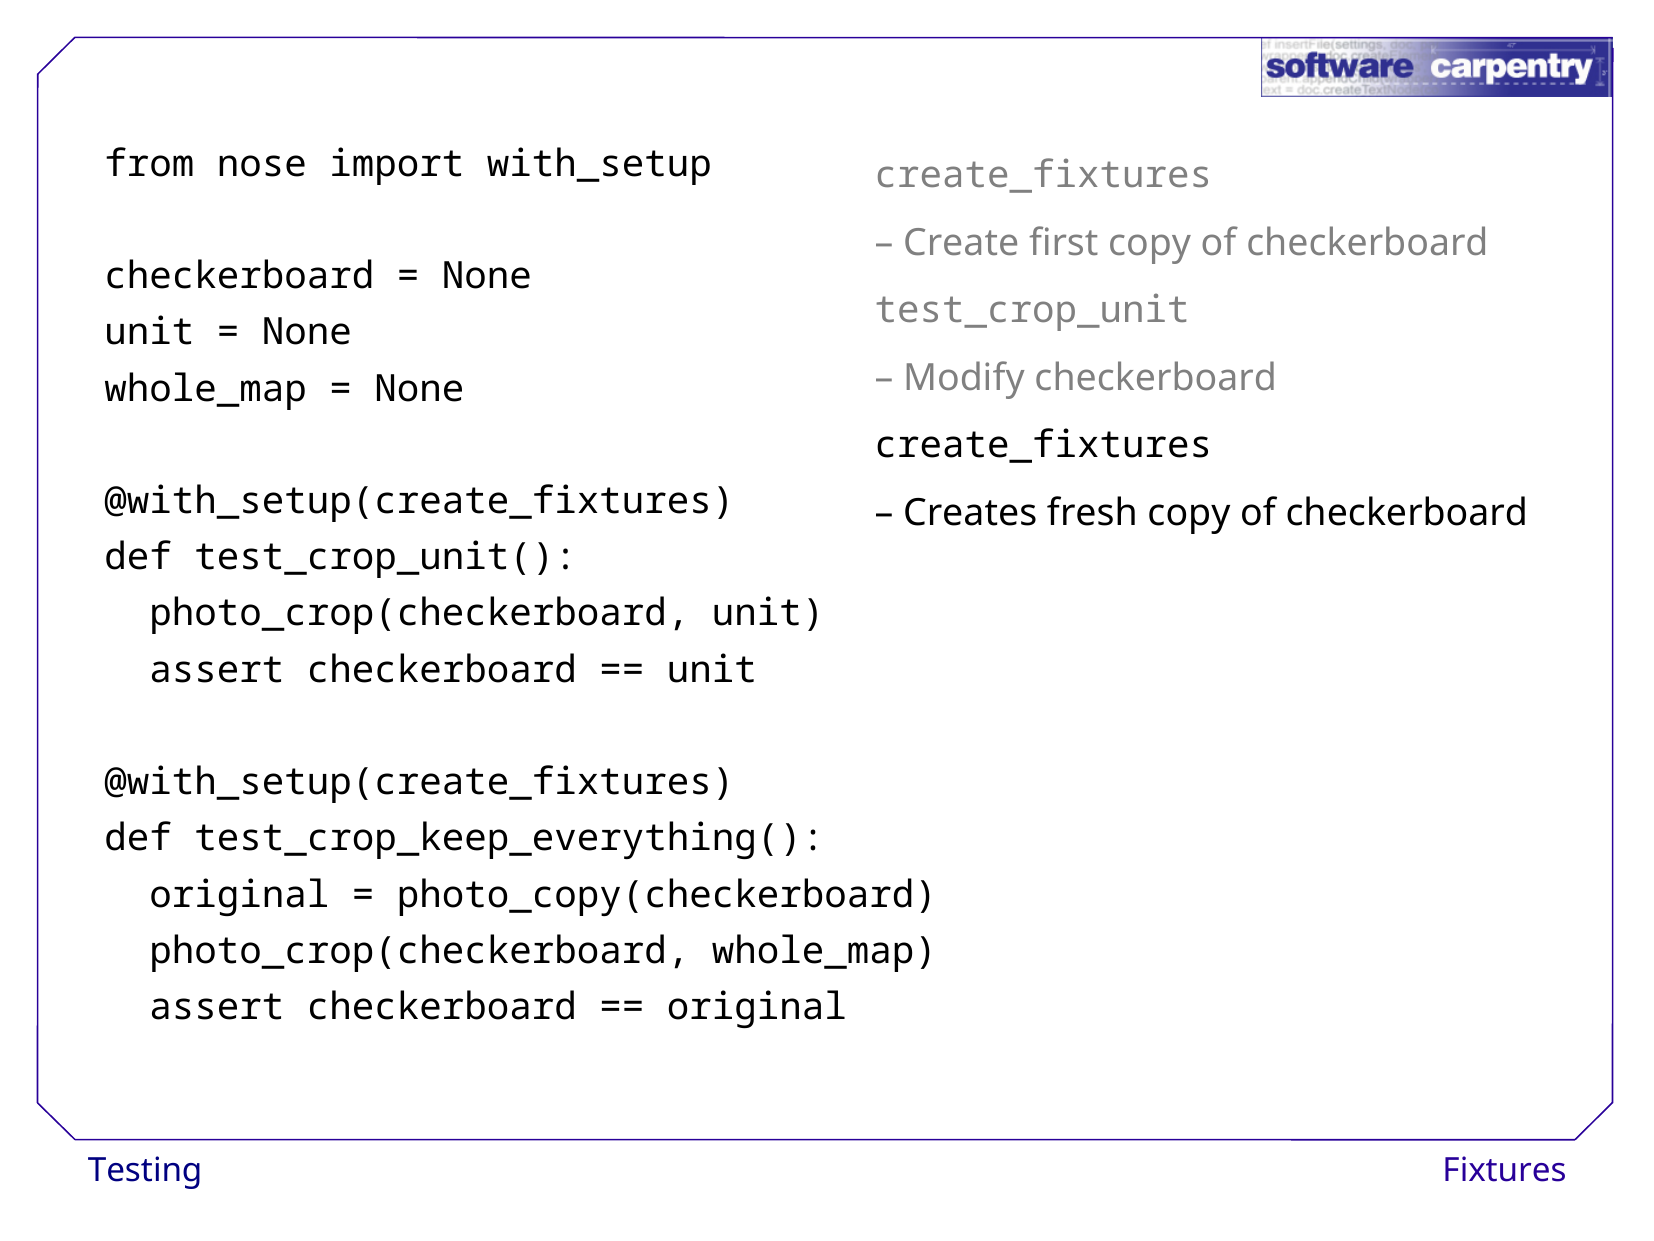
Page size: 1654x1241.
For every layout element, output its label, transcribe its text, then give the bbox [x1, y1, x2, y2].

text_box create_fixtures – Create first copy of checkerboard test_crop_unit – Modify checkerboard create_fixtures – Creates fresh copy of checkerboard [859, 120, 1654, 541]
text_box from nose import with_setup checkerboard = None unit = None whole_map = None @with_setup(create_fixtures) def test_crop_unit(): photo_crop(checkerboard, unit) assert checkerboard == unit @with_setup(create_fixtures) def test_crop_keep_everything(): original = photo_copy(checkerboard) photo_crop(checkerboard, whole_map) assert checkerboard == original [89, 120, 856, 1055]
picture [1261, 39, 1613, 97]
